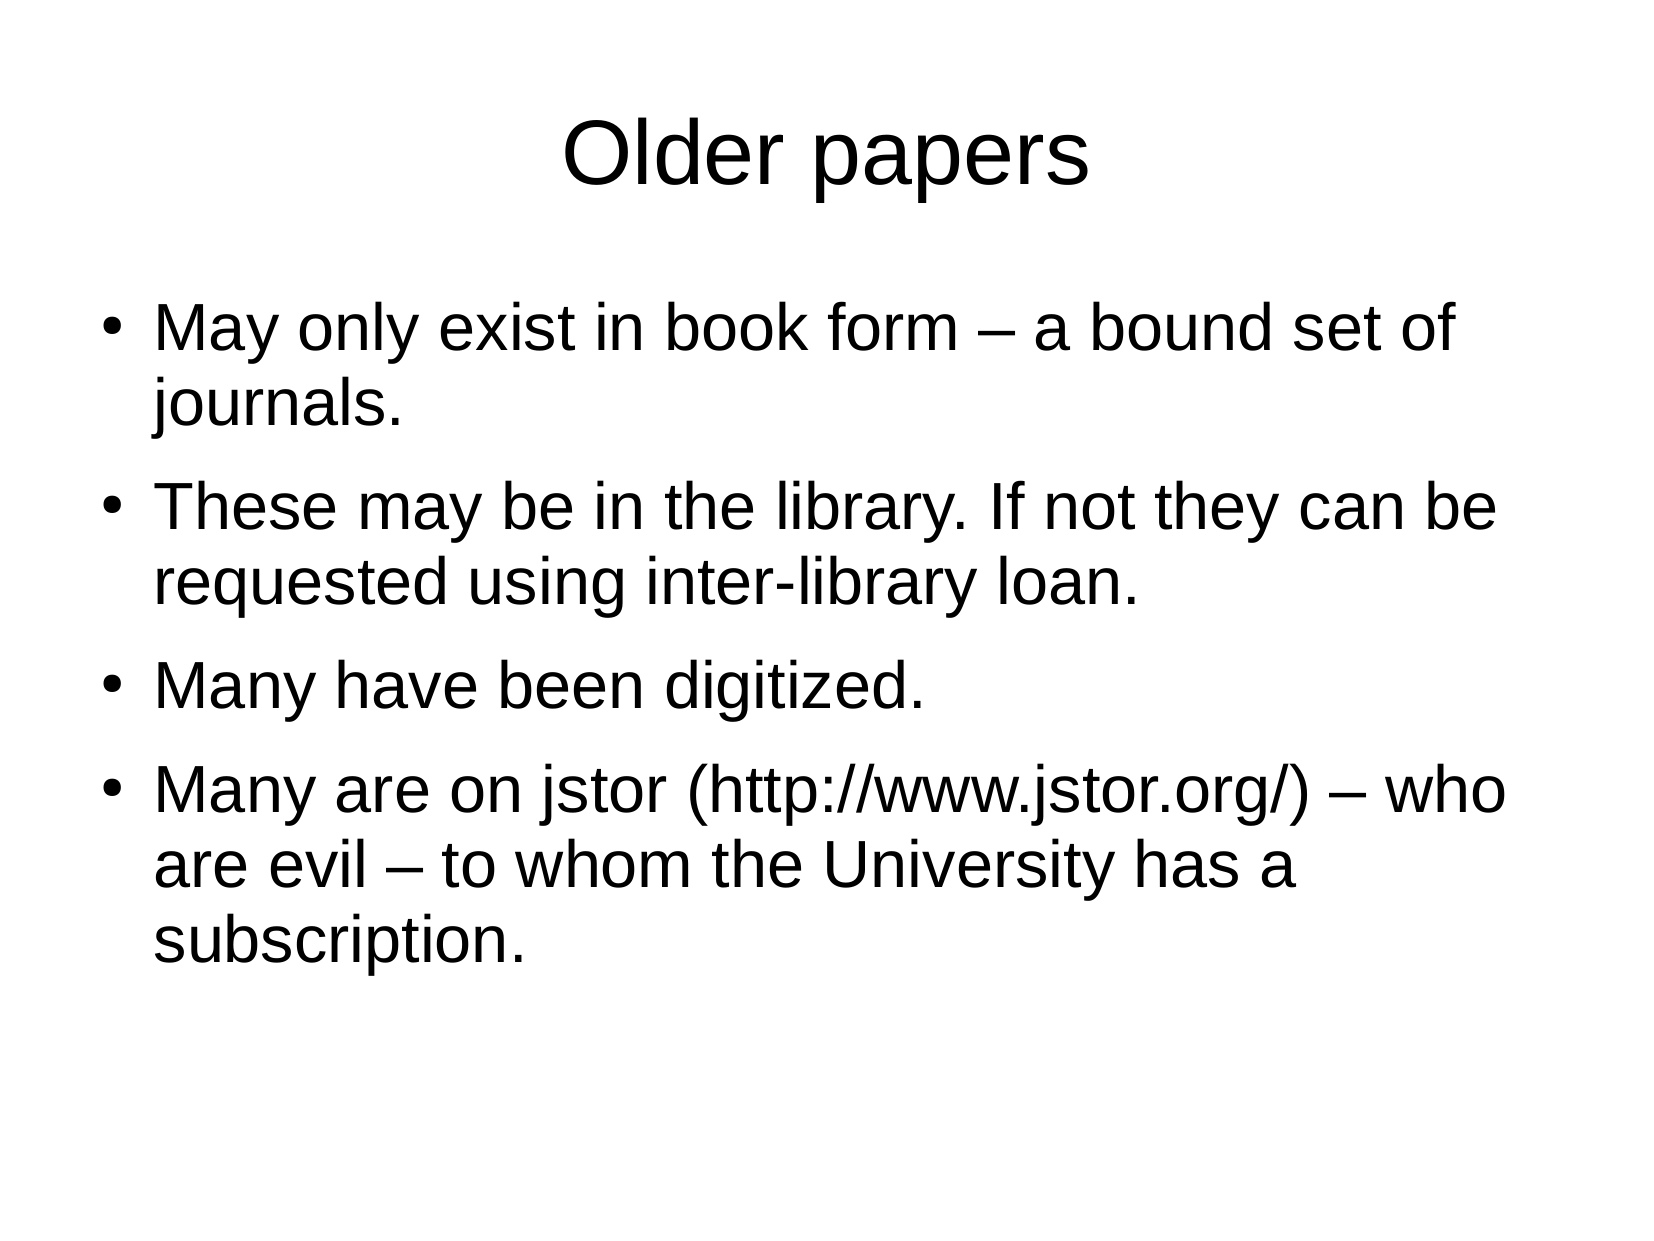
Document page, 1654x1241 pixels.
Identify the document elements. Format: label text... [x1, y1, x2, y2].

list May only exist in book form – a bound set of journals. These may be in the library. If not they can be requested using inter-library loan. Many have been digitized. Many are on jstor (http://www.jstor.org/) – who are evil – to whom the University has a subscription. [82, 290, 1571, 1010]
title Older papers [82, 49, 1571, 257]
